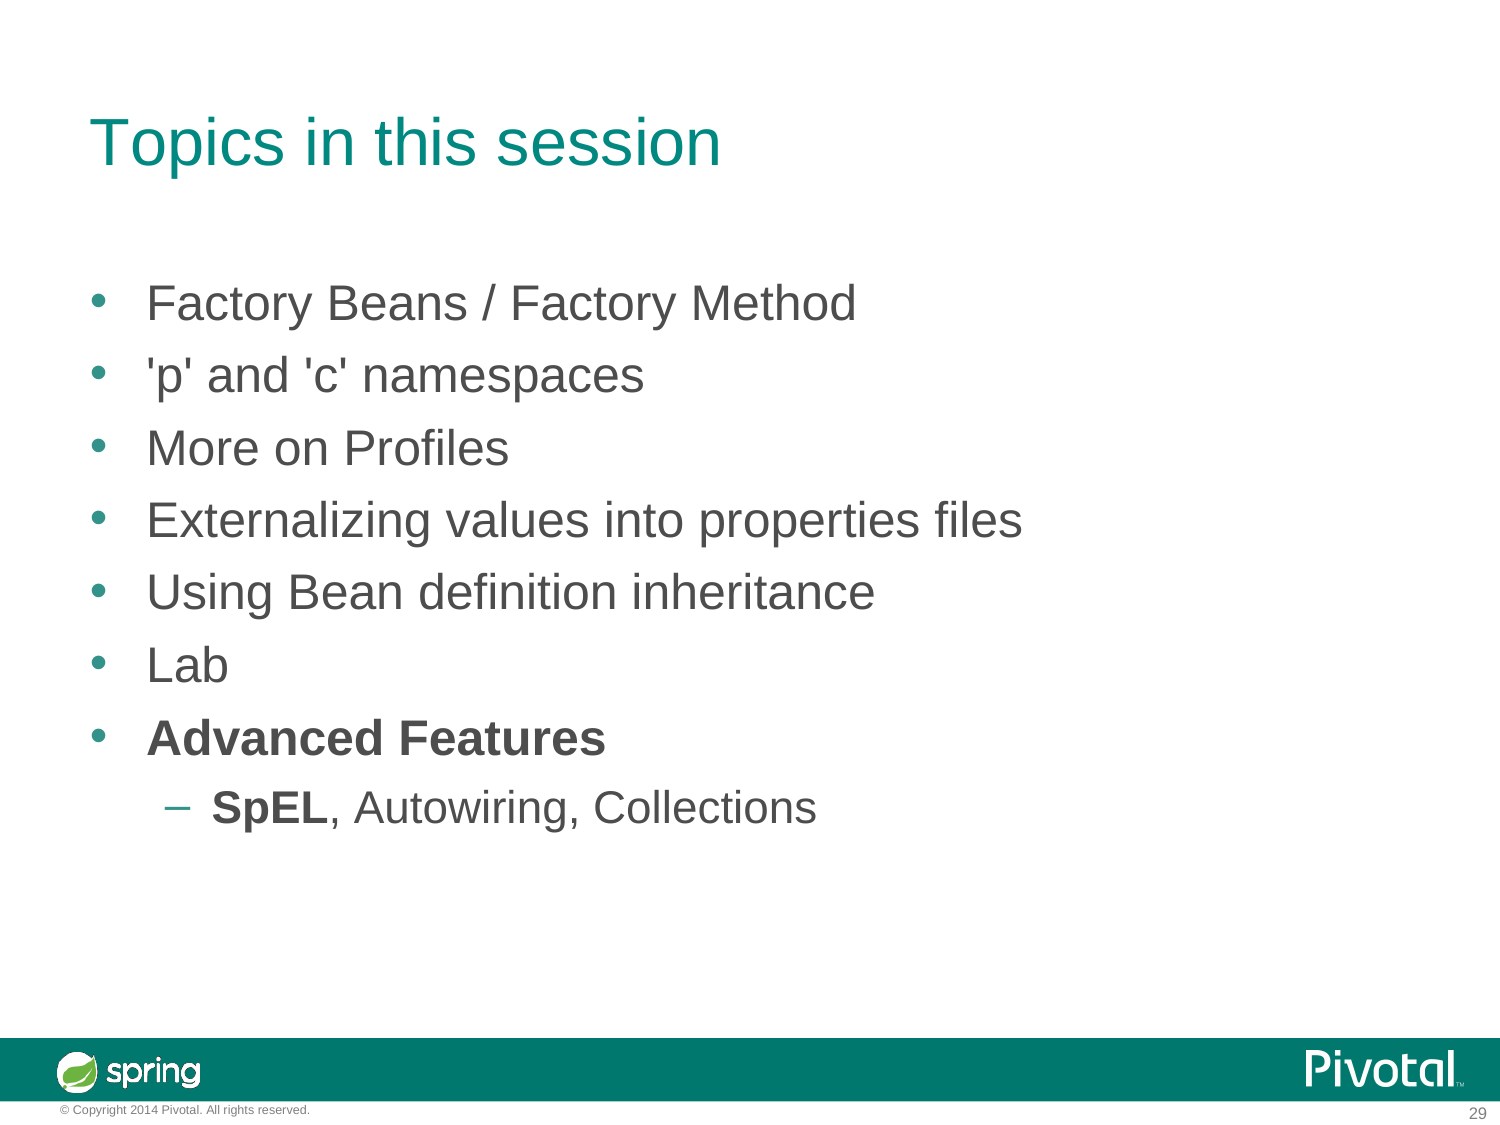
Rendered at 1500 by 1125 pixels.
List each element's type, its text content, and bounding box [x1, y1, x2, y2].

list Factory Beans / Factory Method 'p' and 'c' namespaces More on Profiles Externalizing values into properties files Using Bean definition inheritance Lab Advanced Features SpEL, Autowiring, Collections [75, 262, 1426, 841]
picture [32, 1041, 210, 1103]
title Topics in this session [75, 45, 1426, 233]
picture [1306, 1050, 1464, 1087]
